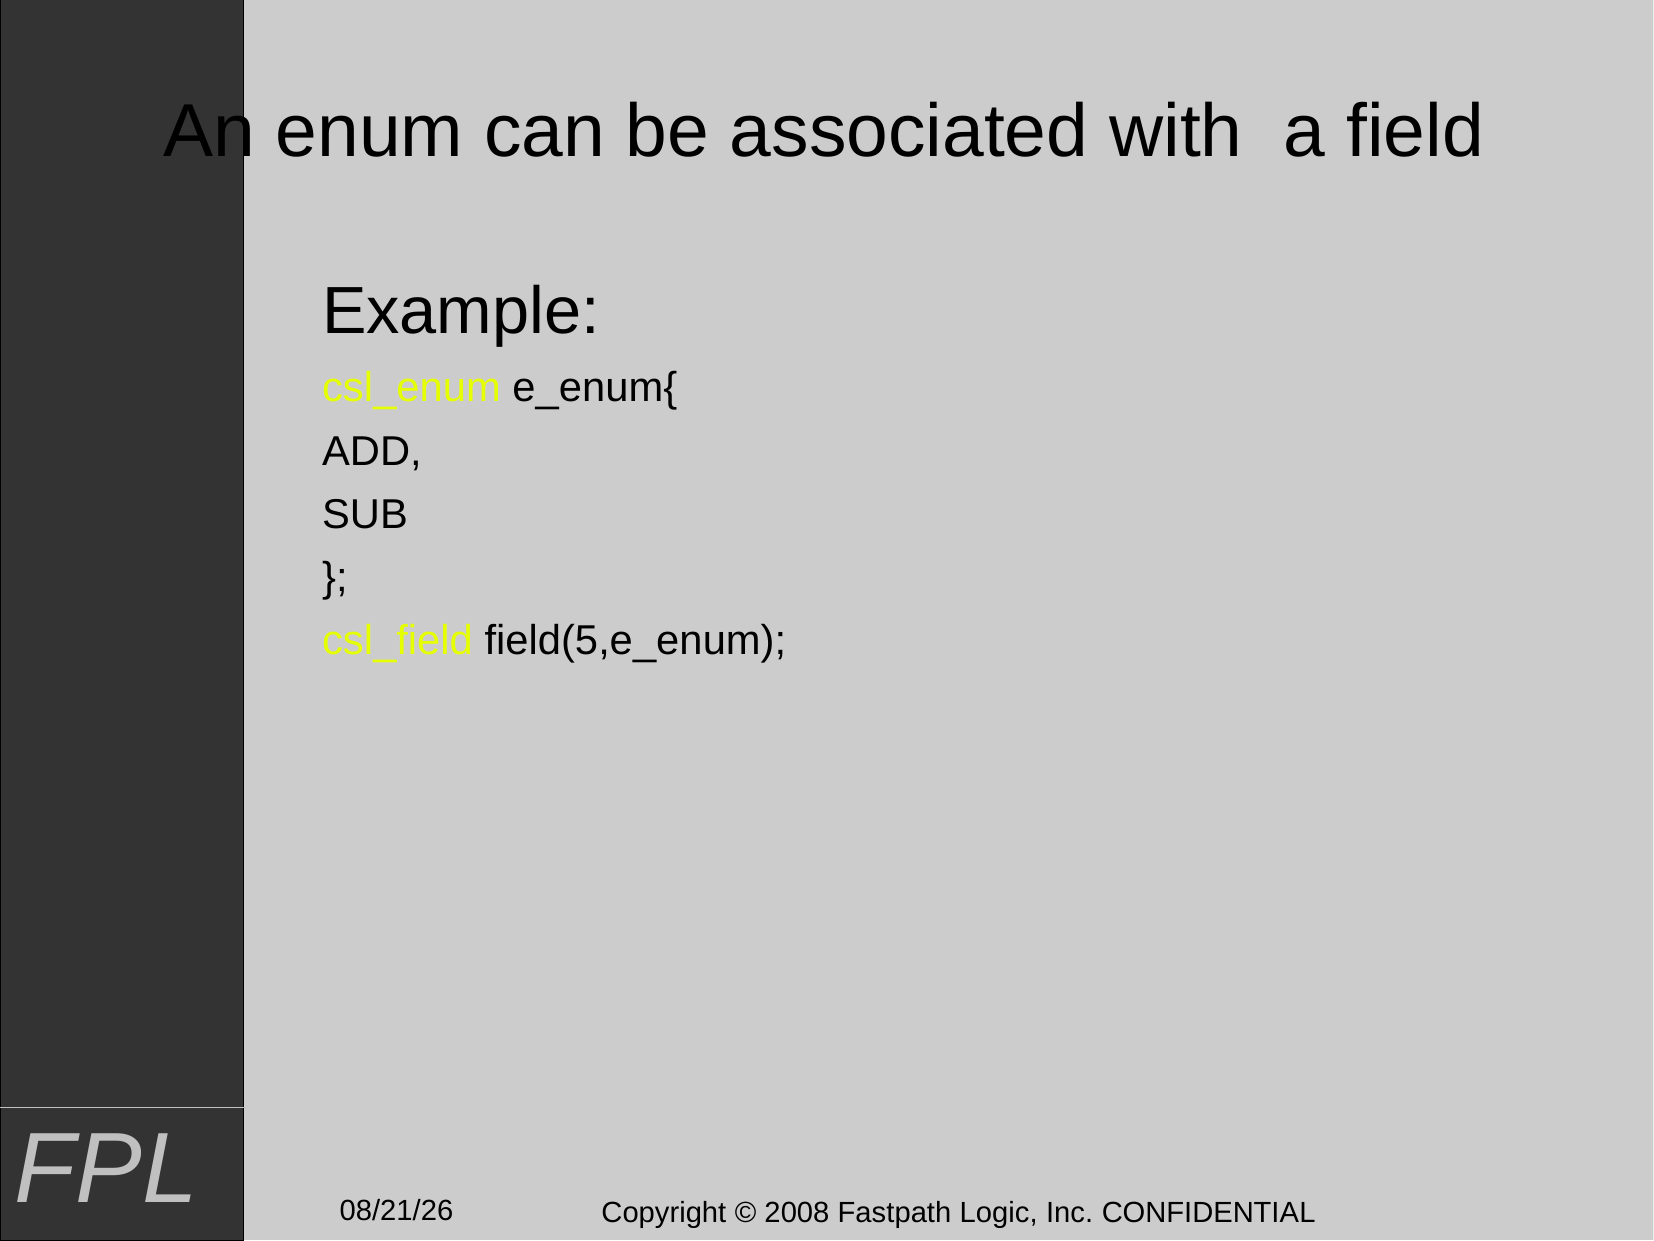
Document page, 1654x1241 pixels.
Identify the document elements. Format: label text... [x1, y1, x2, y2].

title An enum can be associated with a field [118, 41, 1531, 219]
list Example: csl_enum e_enum{ ADD, SUB }; csl_field field(5,e_enum); [322, 272, 1635, 1179]
